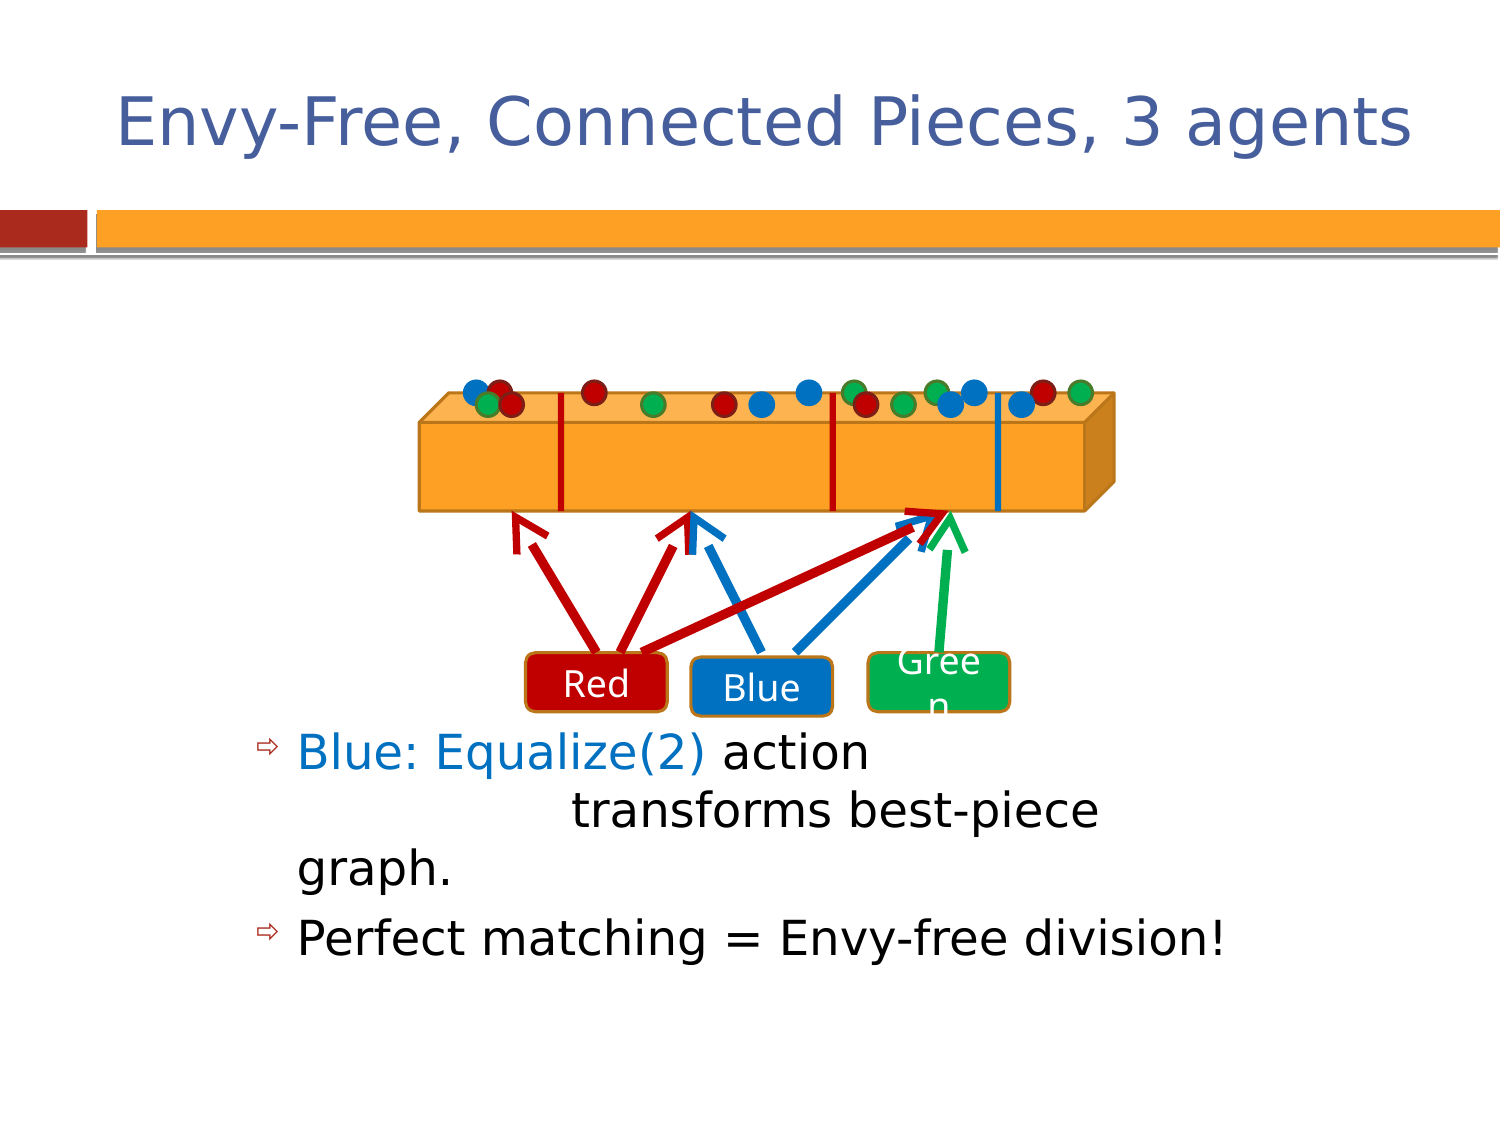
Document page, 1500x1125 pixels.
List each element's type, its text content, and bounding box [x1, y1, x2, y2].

text_box Red [525, 652, 668, 712]
text_box [464, 381, 524, 417]
text_box [797, 381, 821, 405]
text_box [712, 392, 737, 417]
text_box [1009, 381, 1056, 417]
text_box [641, 392, 666, 417]
text_box [1068, 381, 1093, 405]
text_box [842, 381, 878, 417]
text_box [925, 381, 963, 417]
text_box [962, 381, 987, 405]
text_box [419, 423, 557, 511]
list Blue: Equalize(2) action transforms best-piece graph. Perfect matching = Envy-free division! [240, 296, 1257, 1039]
text_box Blue [690, 656, 833, 717]
text_box [565, 423, 829, 511]
text_box [836, 423, 994, 511]
text_box [582, 381, 607, 405]
text_box Green [867, 652, 1010, 712]
text_box [891, 392, 916, 417]
text_box [749, 392, 774, 417]
title Envy-Free, Connected Pieces, 3 agents [100, 37, 1438, 200]
text_box Green [933, 701, 944, 712]
text_box [1002, 393, 1115, 511]
